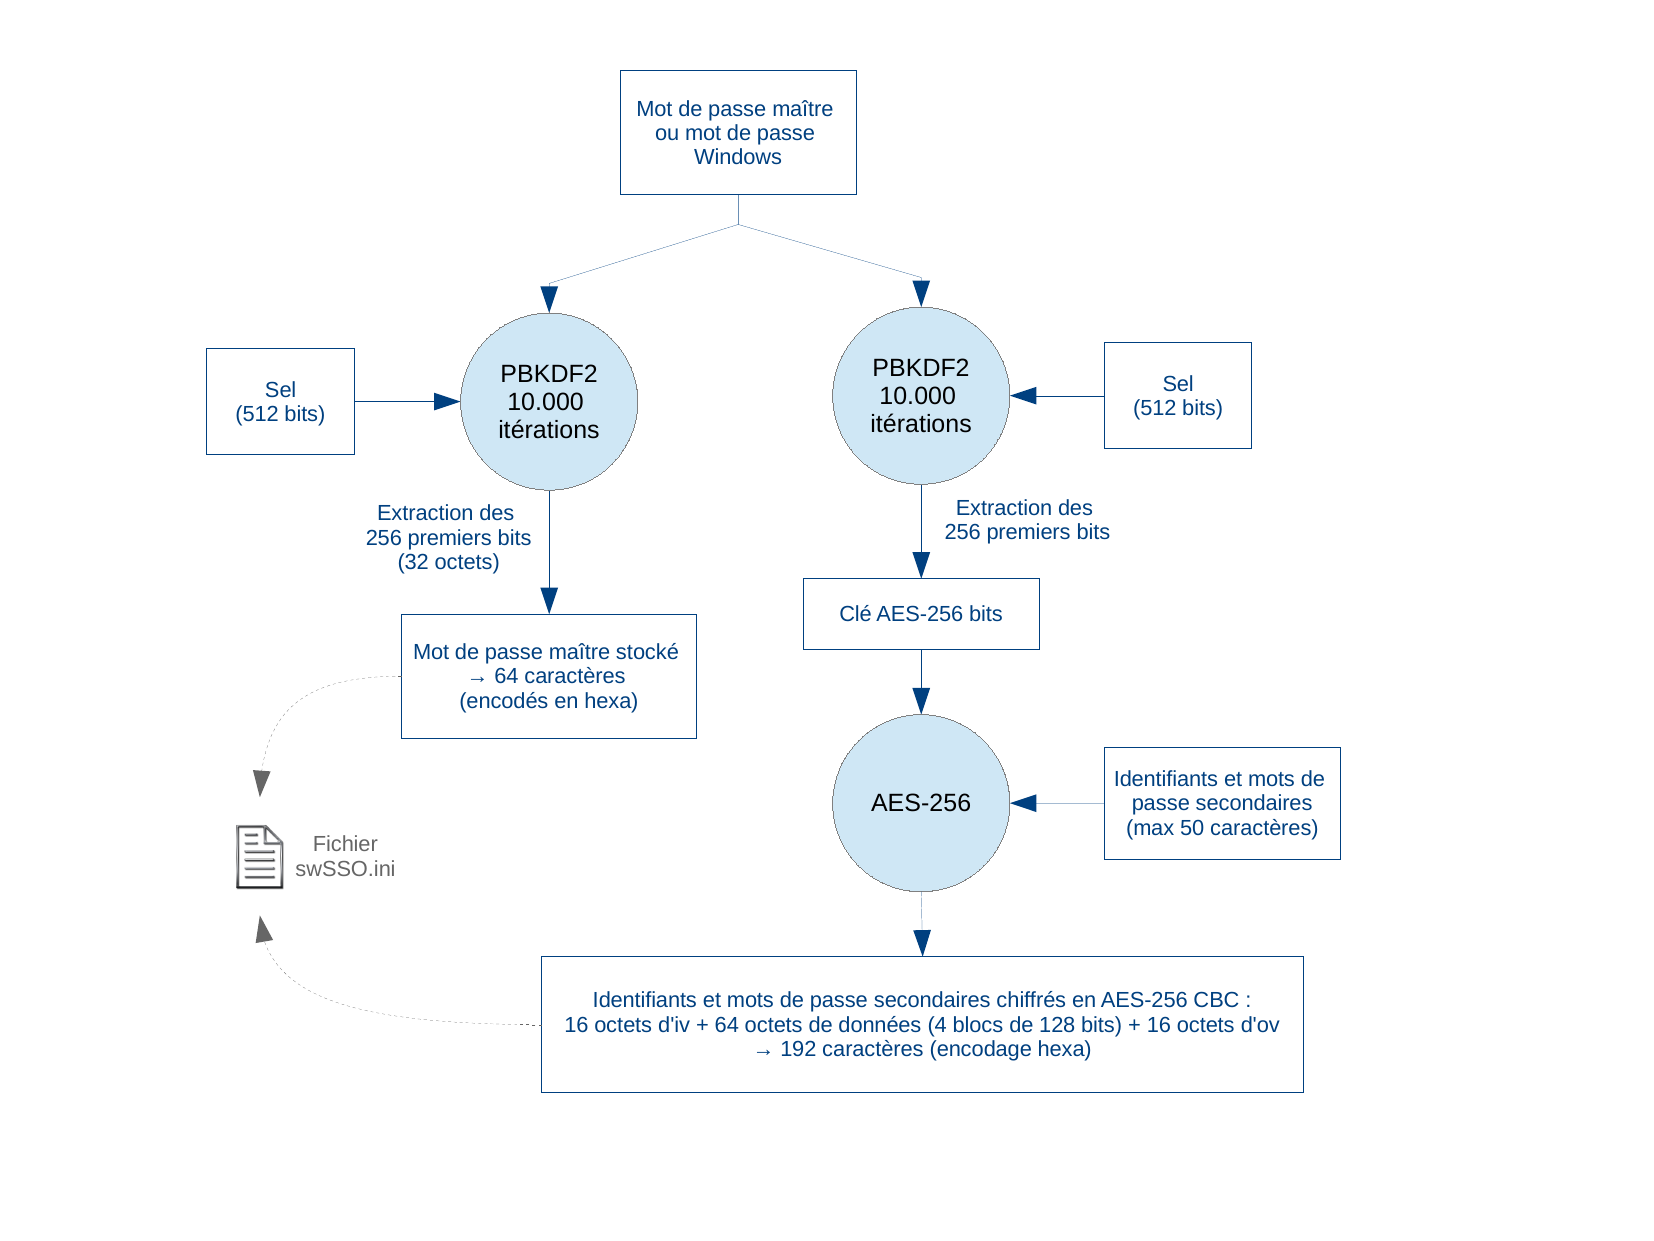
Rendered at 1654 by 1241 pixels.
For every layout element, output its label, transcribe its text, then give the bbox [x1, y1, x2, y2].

text_box PBKDF2 10.000 itérations [460, 312, 638, 491]
text_box AES-256 [832, 714, 1010, 892]
text_box Sel (512 bits) [1104, 342, 1252, 449]
text_box Extraction des 256 premiers bits [909, 490, 1146, 550]
text_box Mot de passe maître stocké → 64 caractères (encodés en hexa) [401, 614, 697, 739]
text_box Clé AES-256 bits [803, 578, 1040, 650]
text_box Mot de passe maître ou mot de passe Windows [620, 70, 857, 195]
text_box Identifiants et mots de passe secondaires (max 50 caractères) [1104, 747, 1341, 860]
text_box Fichier swSSO.ini [271, 826, 420, 886]
text_box PBKDF2 10.000 itérations [832, 307, 1010, 485]
text_box Extraction des 256 premiers bits (32 octets) [330, 507, 567, 567]
text_box Identifiants et mots de passe secondaires chiffrés en AES-256 CBC : 16 octets d'iv + 64 octets de données (4 blocs de 128 bits) + 16 octets d'ov → 192 caractères (encodage hexa) [541, 956, 1304, 1093]
text_box Sel (512 bits) [206, 348, 355, 455]
picture [200, 797, 319, 916]
